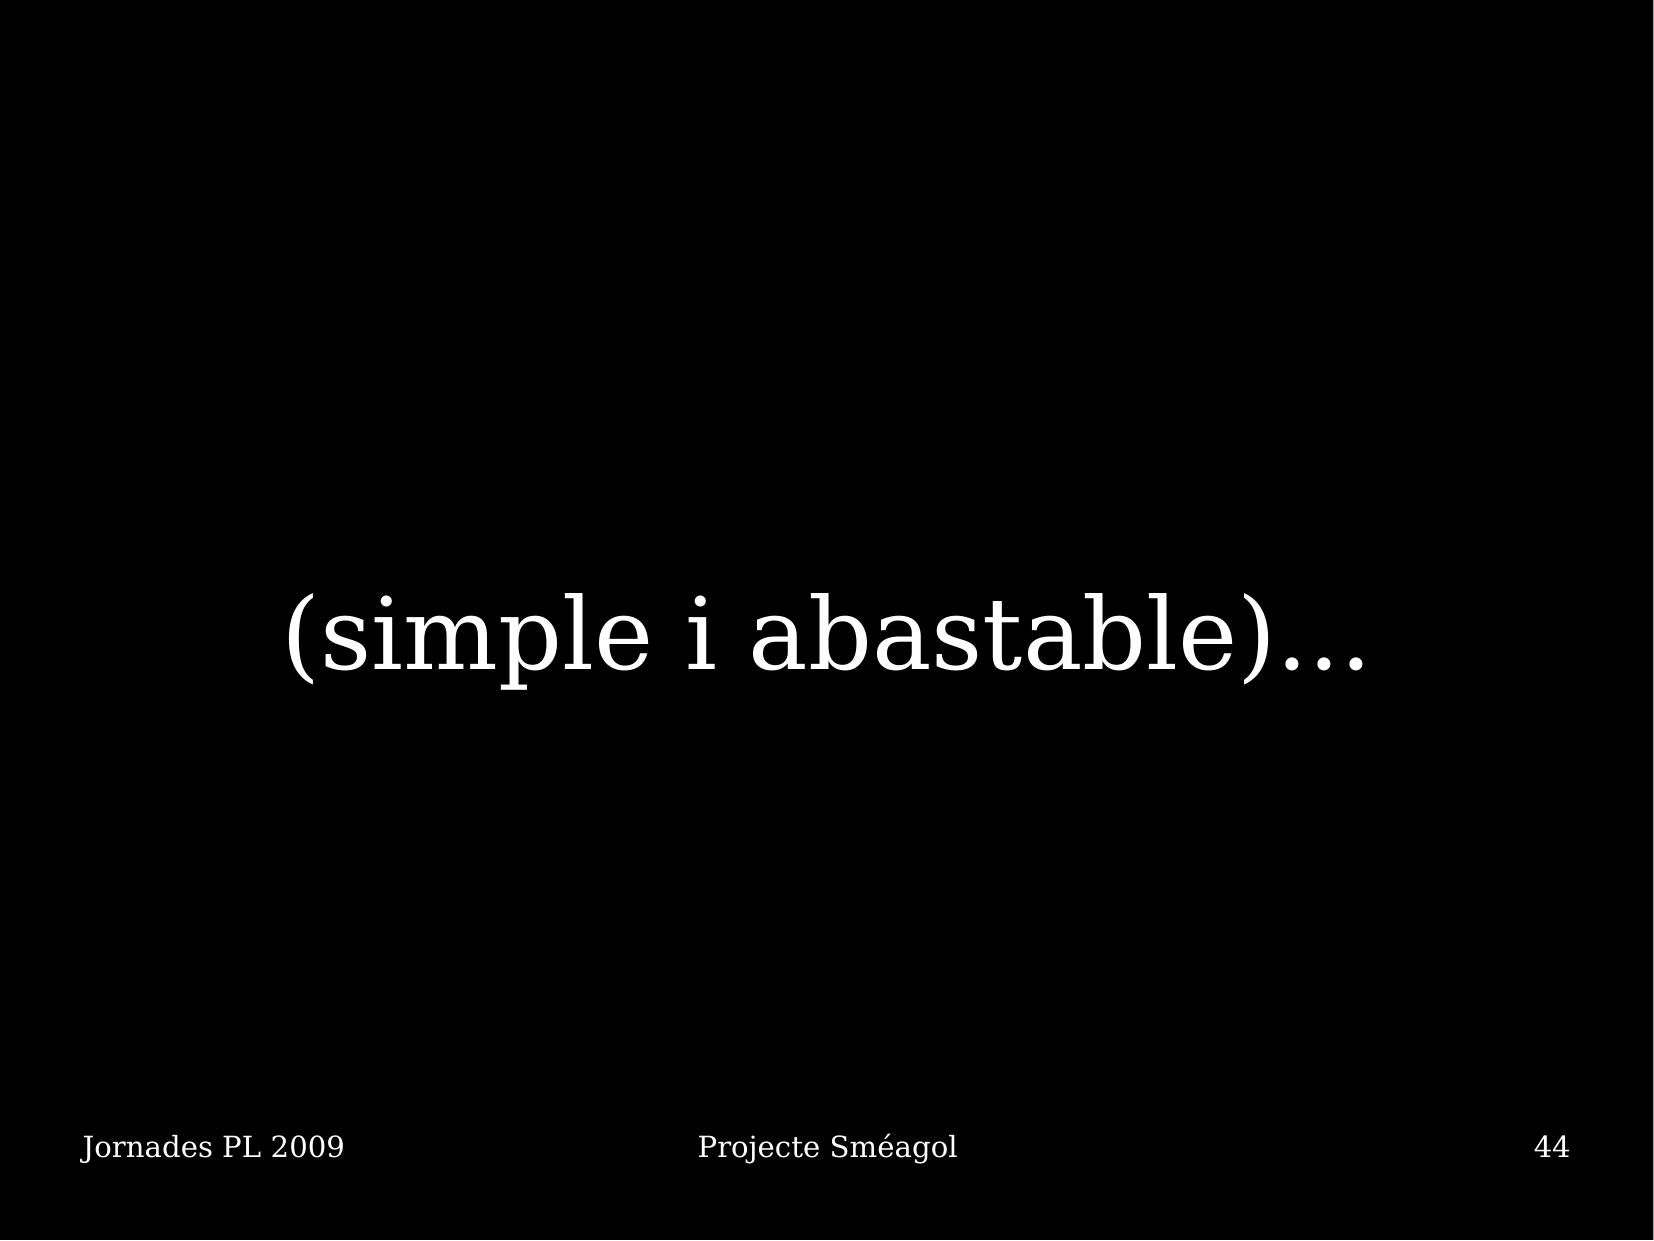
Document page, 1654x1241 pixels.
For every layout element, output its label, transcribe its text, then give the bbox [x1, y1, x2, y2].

title (simple i abastable)... [59, 529, 1595, 711]
